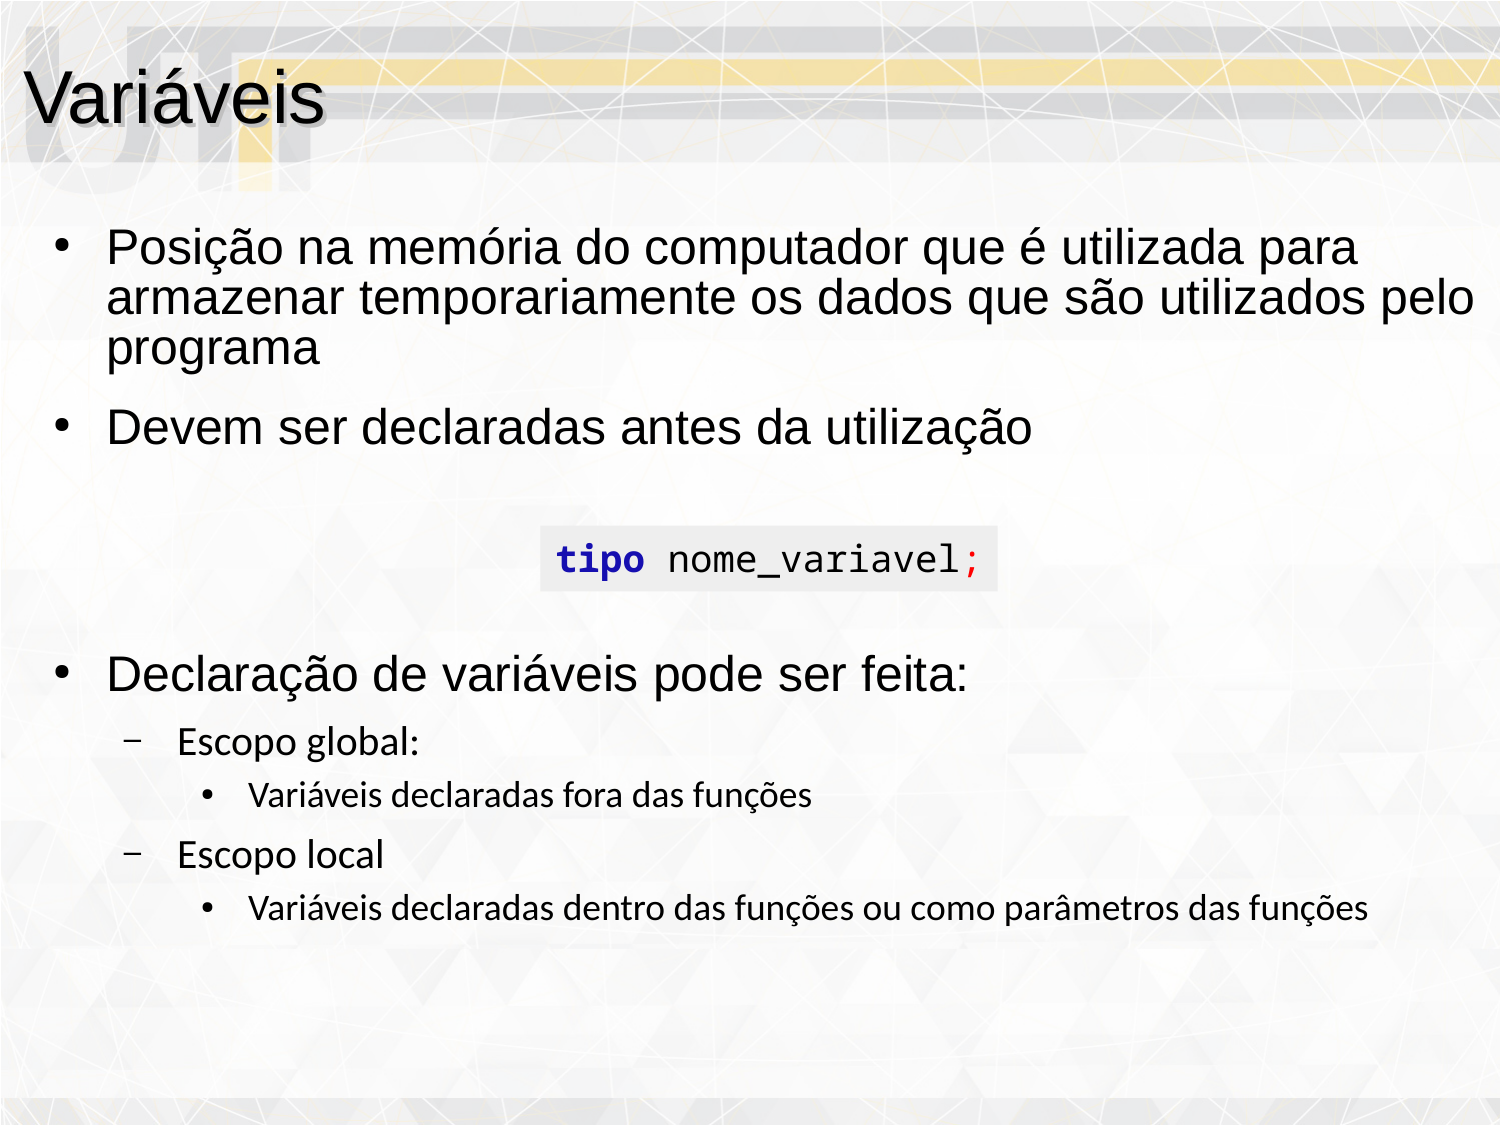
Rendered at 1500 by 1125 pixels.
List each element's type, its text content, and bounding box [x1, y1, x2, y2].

text_box tipo nome_variavel; [540, 525, 960, 578]
title Variáveis [23, 18, 1489, 178]
list Posição na memória do computador que é utilizada para armazenar temporariamente os dados que são utilizados pelo programa Devem ser declaradas antes da utilização Declaração de variáveis pode ser feita: Escopo global: Variáveis declaradas fora das funções Escopo local Variáveis declaradas dentro das funções ou como parâmetros das funções [35, 224, 1477, 1087]
